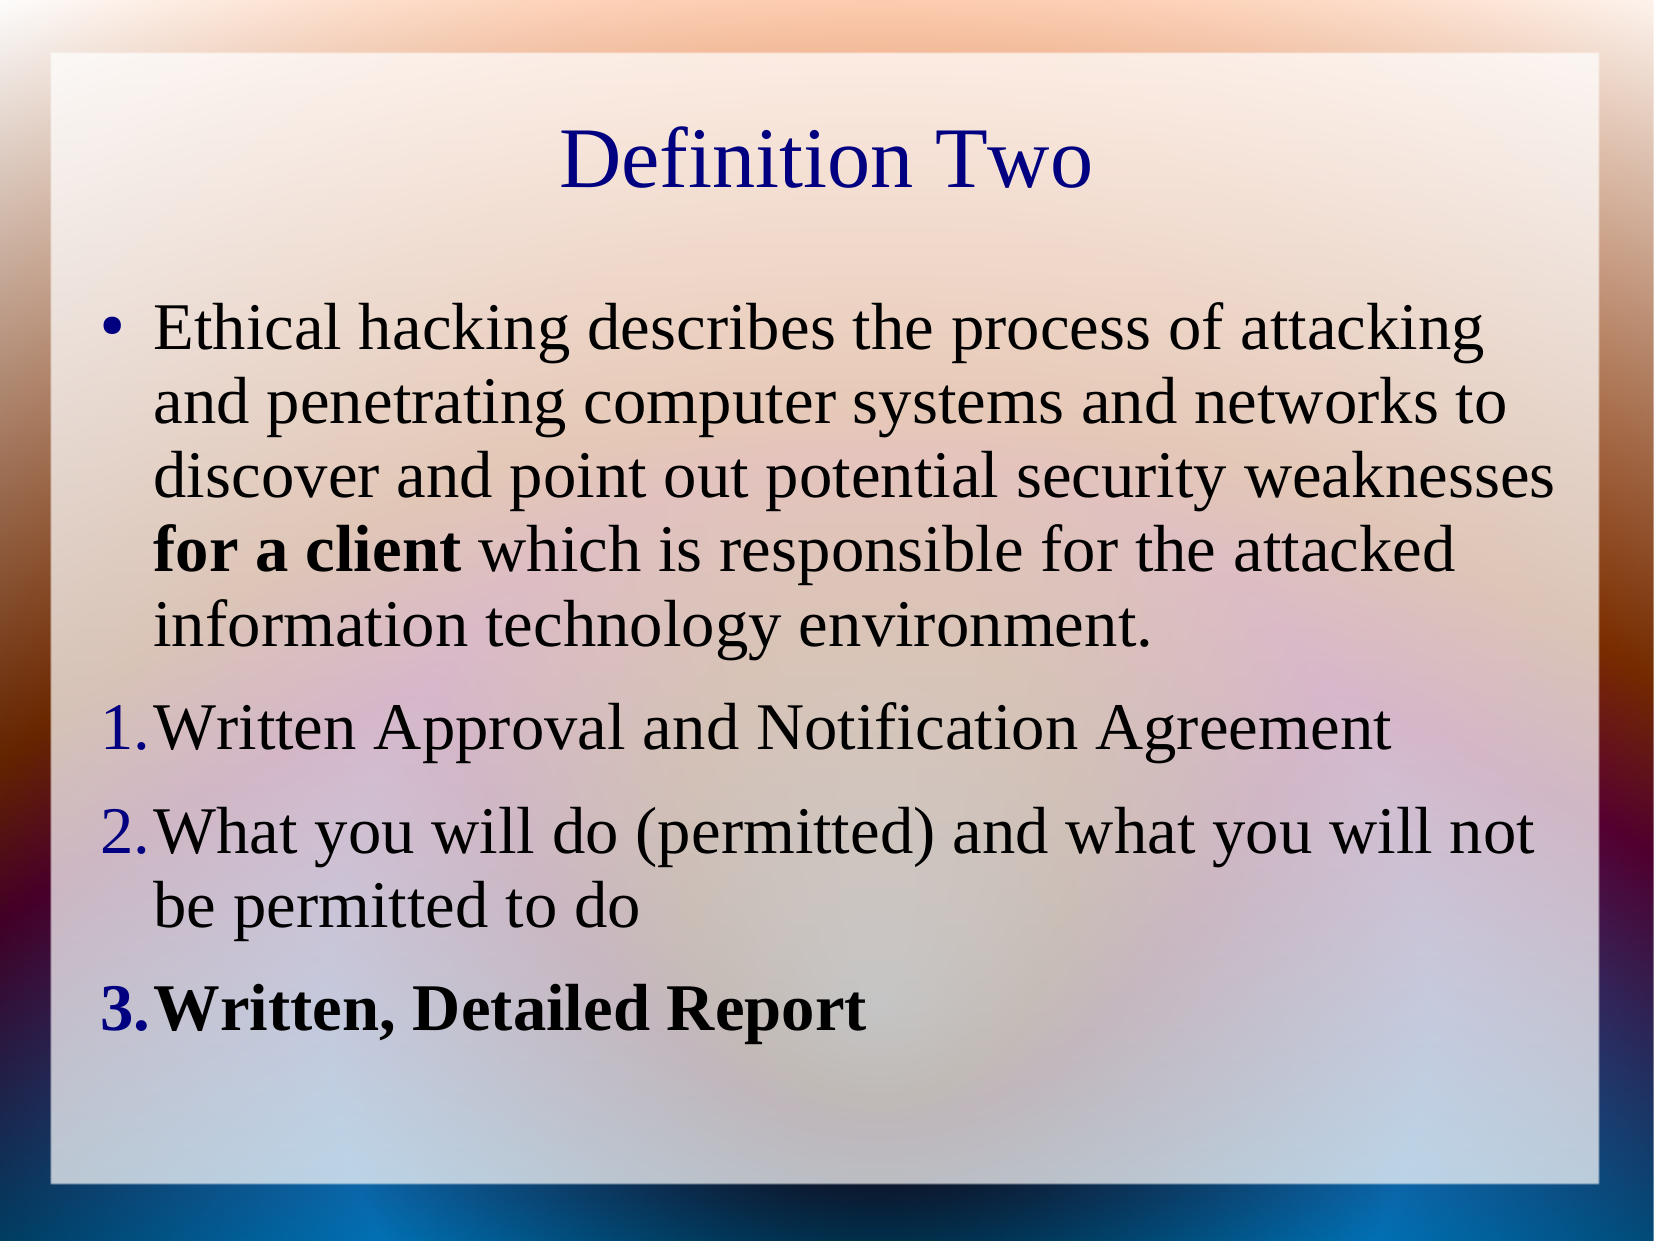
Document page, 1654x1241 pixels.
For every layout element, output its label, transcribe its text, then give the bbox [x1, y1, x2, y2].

picture [0, 0, 1654, 1241]
title Definition Two [82, 55, 1571, 263]
list Ethical hacking describes the process of attacking and penetrating computer systems and networks to discover and point out potential security weaknesses for a client which is responsible for the attacked information technology environment. Written Approval and Notification Agreement What you will do (permitted) and what you will not be permitted to do Written, Detailed Report [82, 290, 1571, 1046]
